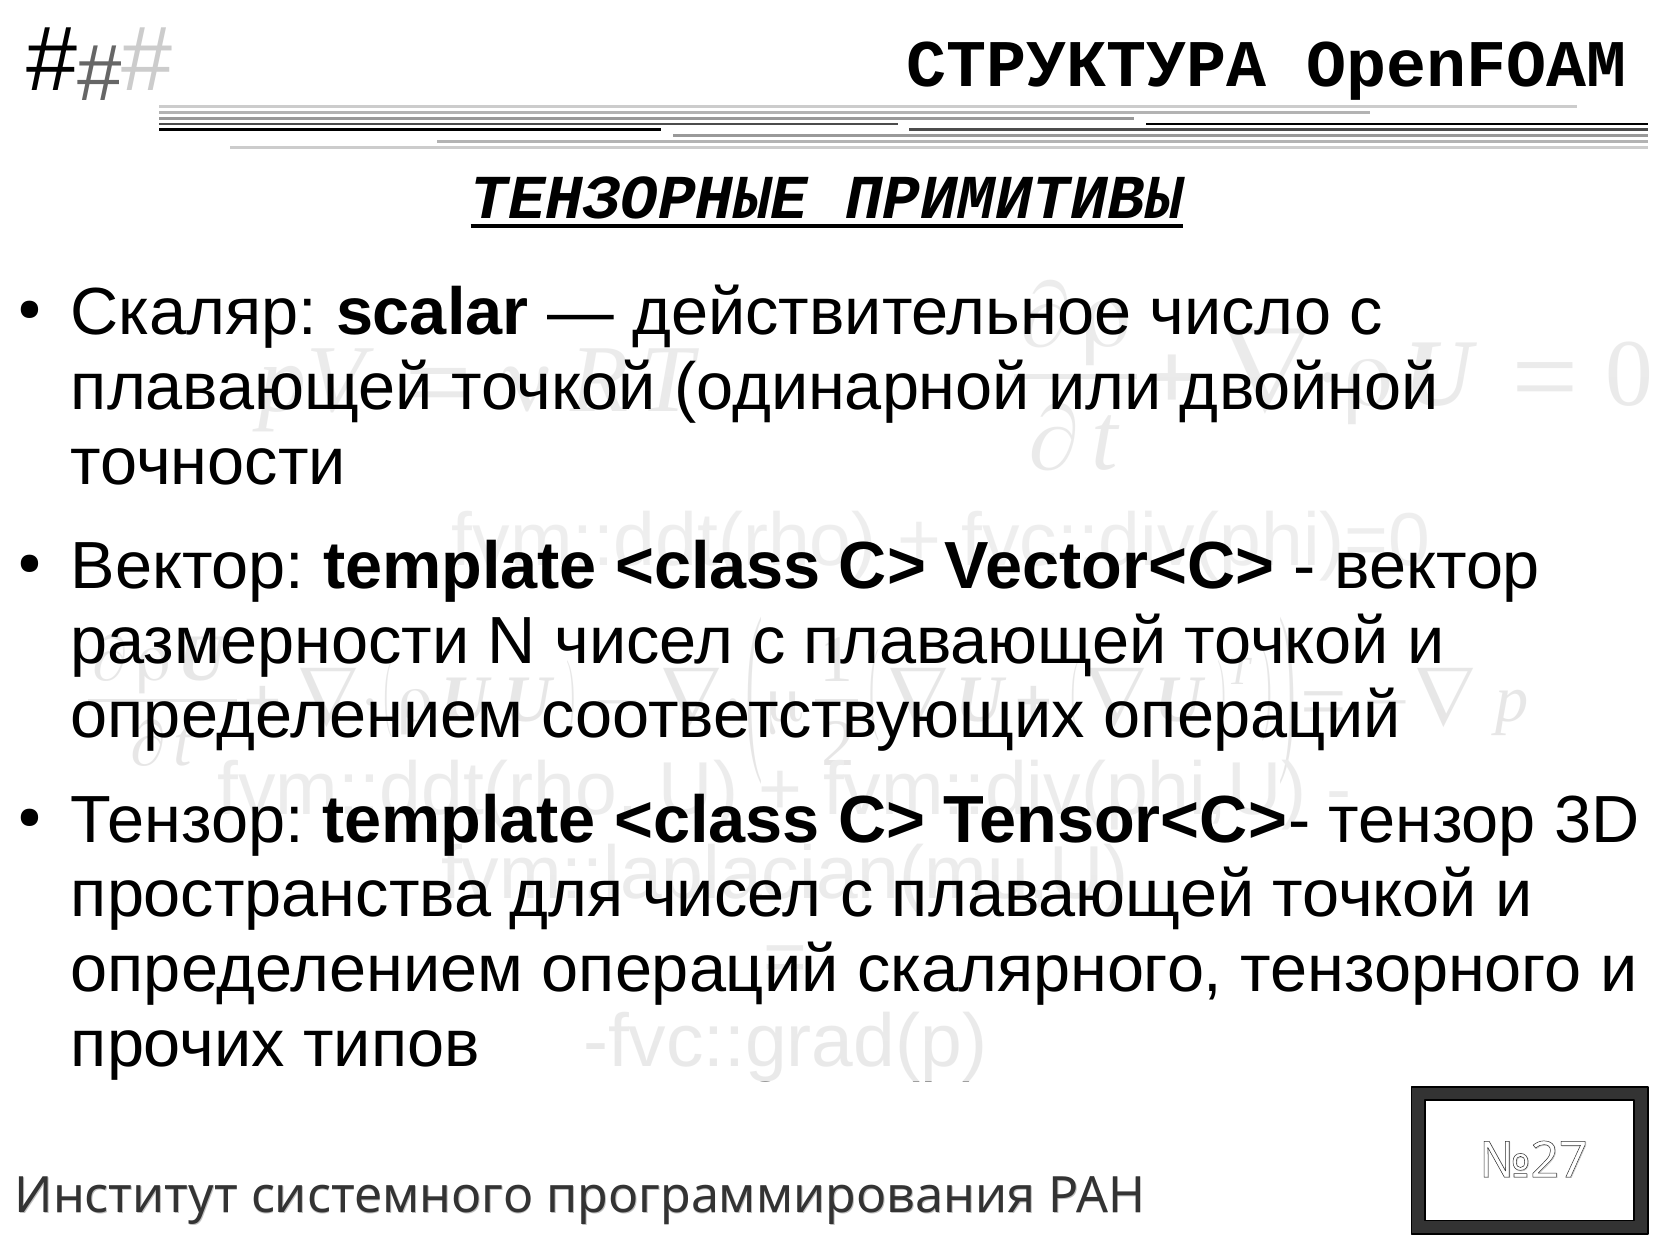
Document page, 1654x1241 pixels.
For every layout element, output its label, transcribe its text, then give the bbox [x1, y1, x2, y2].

list Скаляр: scalar — действительное число с плавающей точкой (одинарной или двойной точности Вектор: template <class C> Vector<C> - вектор размерности N чисел с плавающей точкой и определением соответствующих операций Тензор: template <class C> Tensor<C>- тензор 3D пространства для чисел с плавающей точкой и определением операций скалярного, тензорного и прочих типов [0, 274, 1654, 1093]
title ТЕНЗОРНЫЕ ПРИМИТИВЫ [0, 147, 1654, 257]
